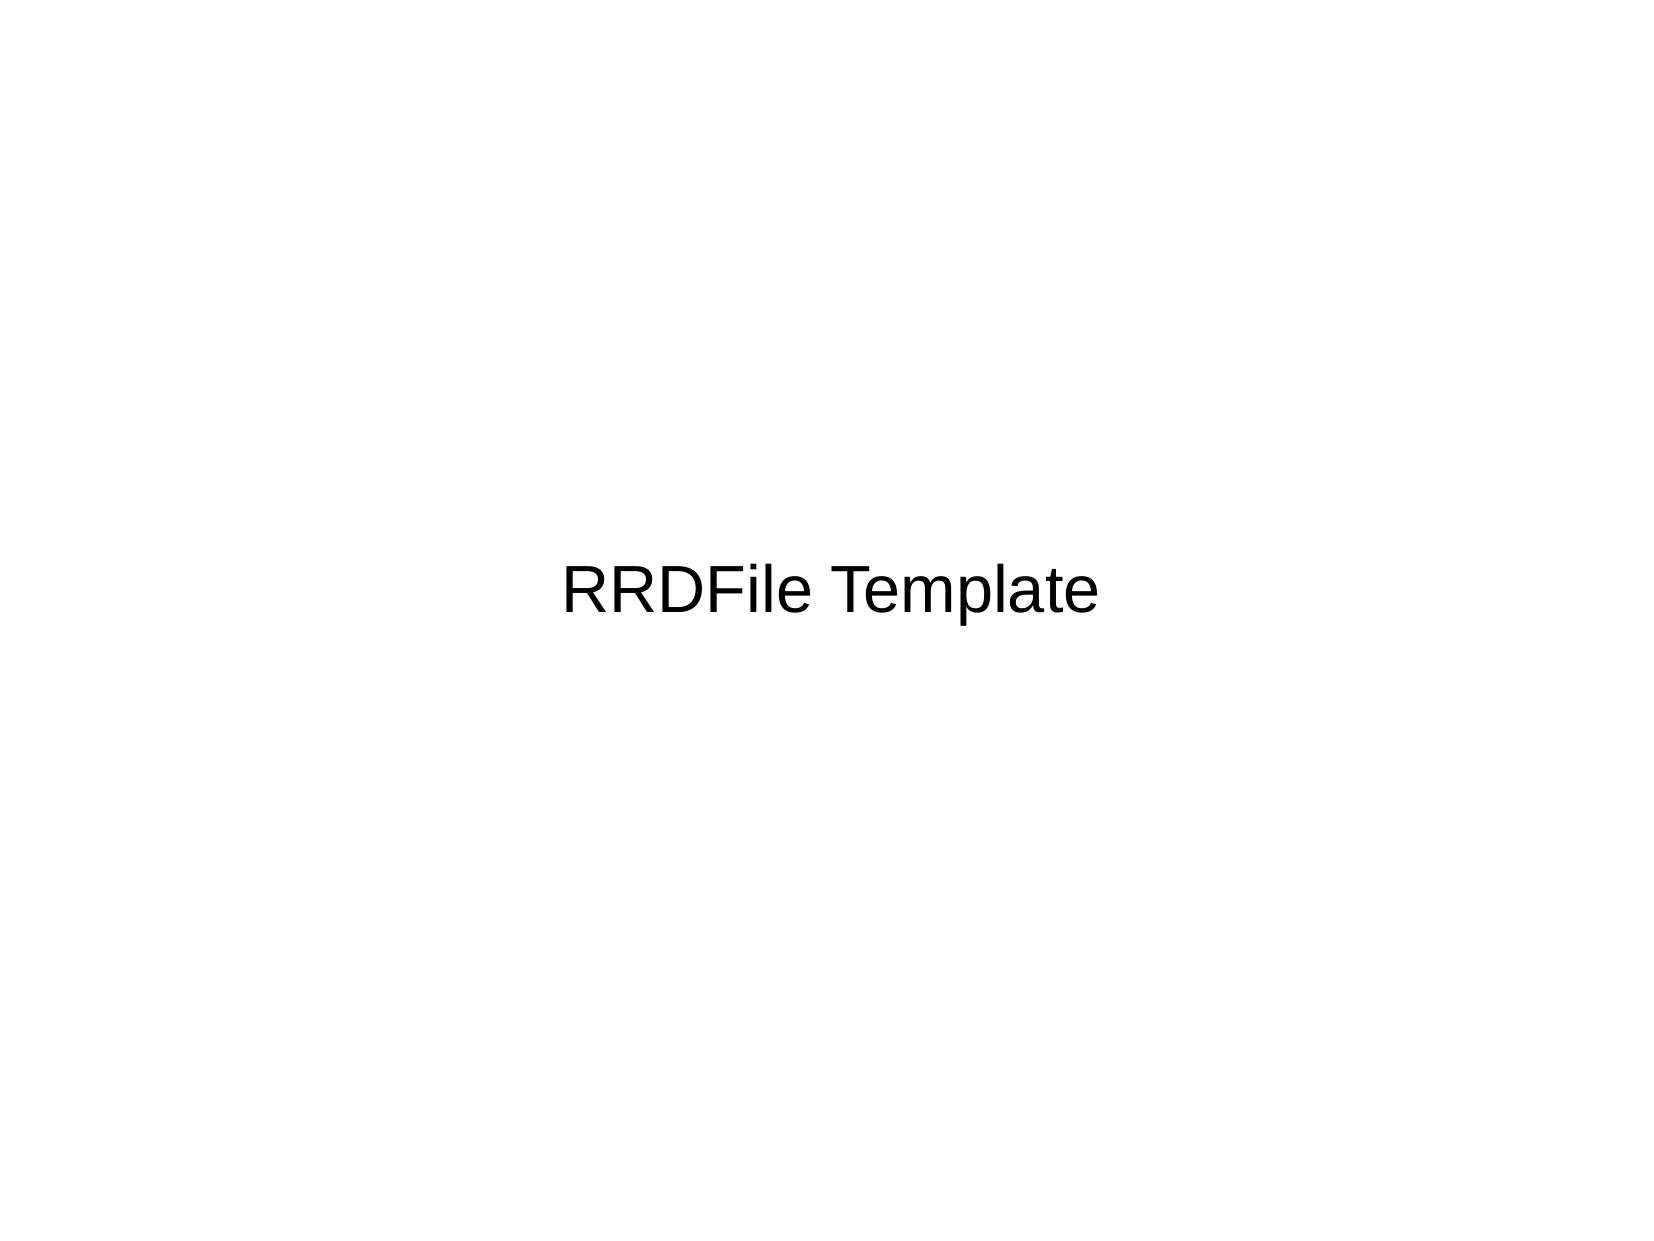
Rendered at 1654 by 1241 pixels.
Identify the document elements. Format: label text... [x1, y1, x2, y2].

subtitle RRDFile Template [86, 187, 1576, 992]
